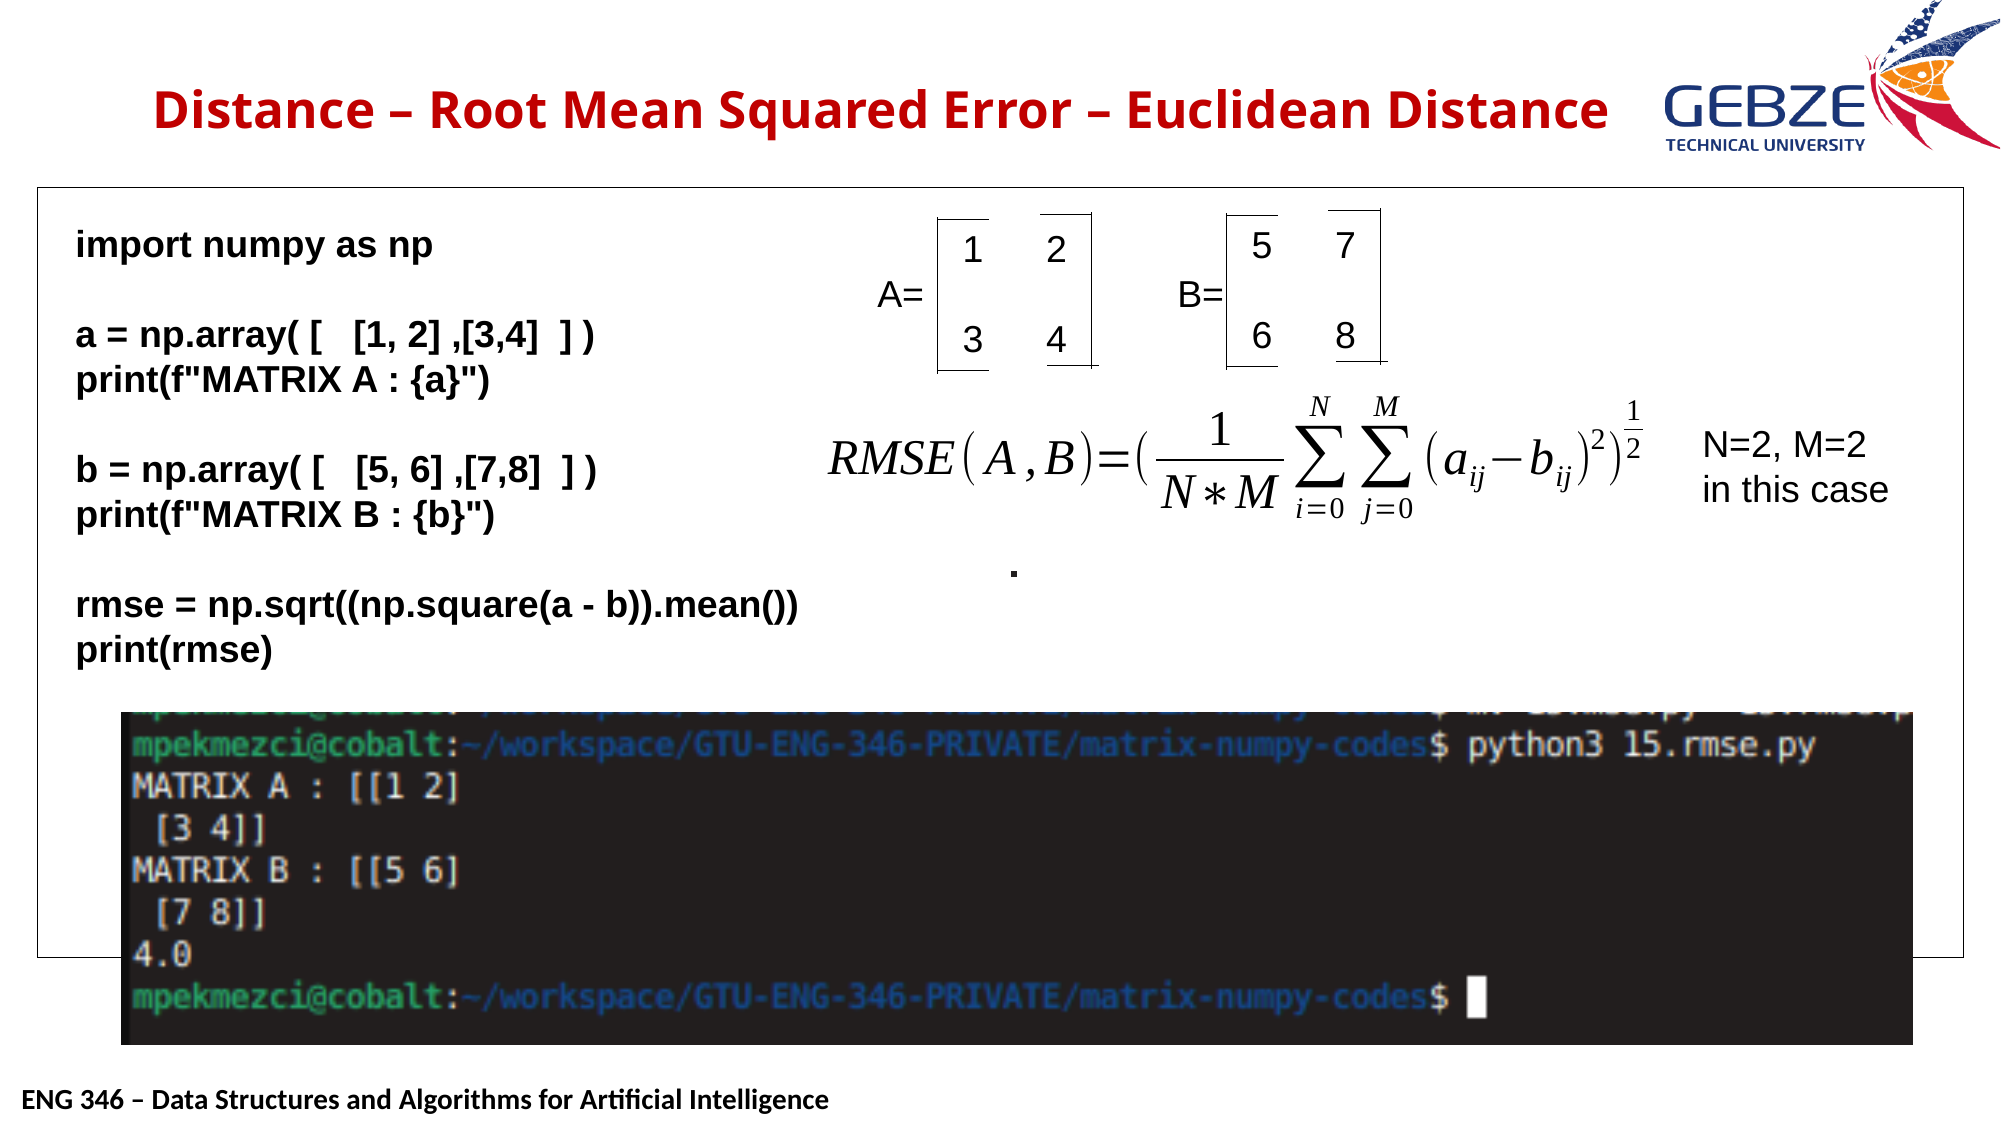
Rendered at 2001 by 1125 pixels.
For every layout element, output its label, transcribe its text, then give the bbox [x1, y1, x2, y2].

chart [825, 389, 1644, 526]
picture [1665, 0, 2001, 151]
picture [121, 712, 1913, 1045]
text_box import numpy as np a = np.array( [ [1, 2] ,[3,4] ] ) print(f"MATRIX A : {a}") b = np.array( [ [5, 6] ,[7,8] ] ) print(f"MATRIX B : {b}") rmse = np.sqrt((np.square(a - b)).mean()) print(rmse) [60, 212, 1200, 605]
title Distance – Root Mean Squared Error – Euclidean Distance [137, 59, 1650, 165]
text_box 5 7 6 8 [1226, 213, 1381, 389]
text_box A= [862, 262, 975, 375]
text_box N=2, M=2 in this case [1687, 412, 1913, 600]
text_box B= [1162, 262, 1275, 375]
